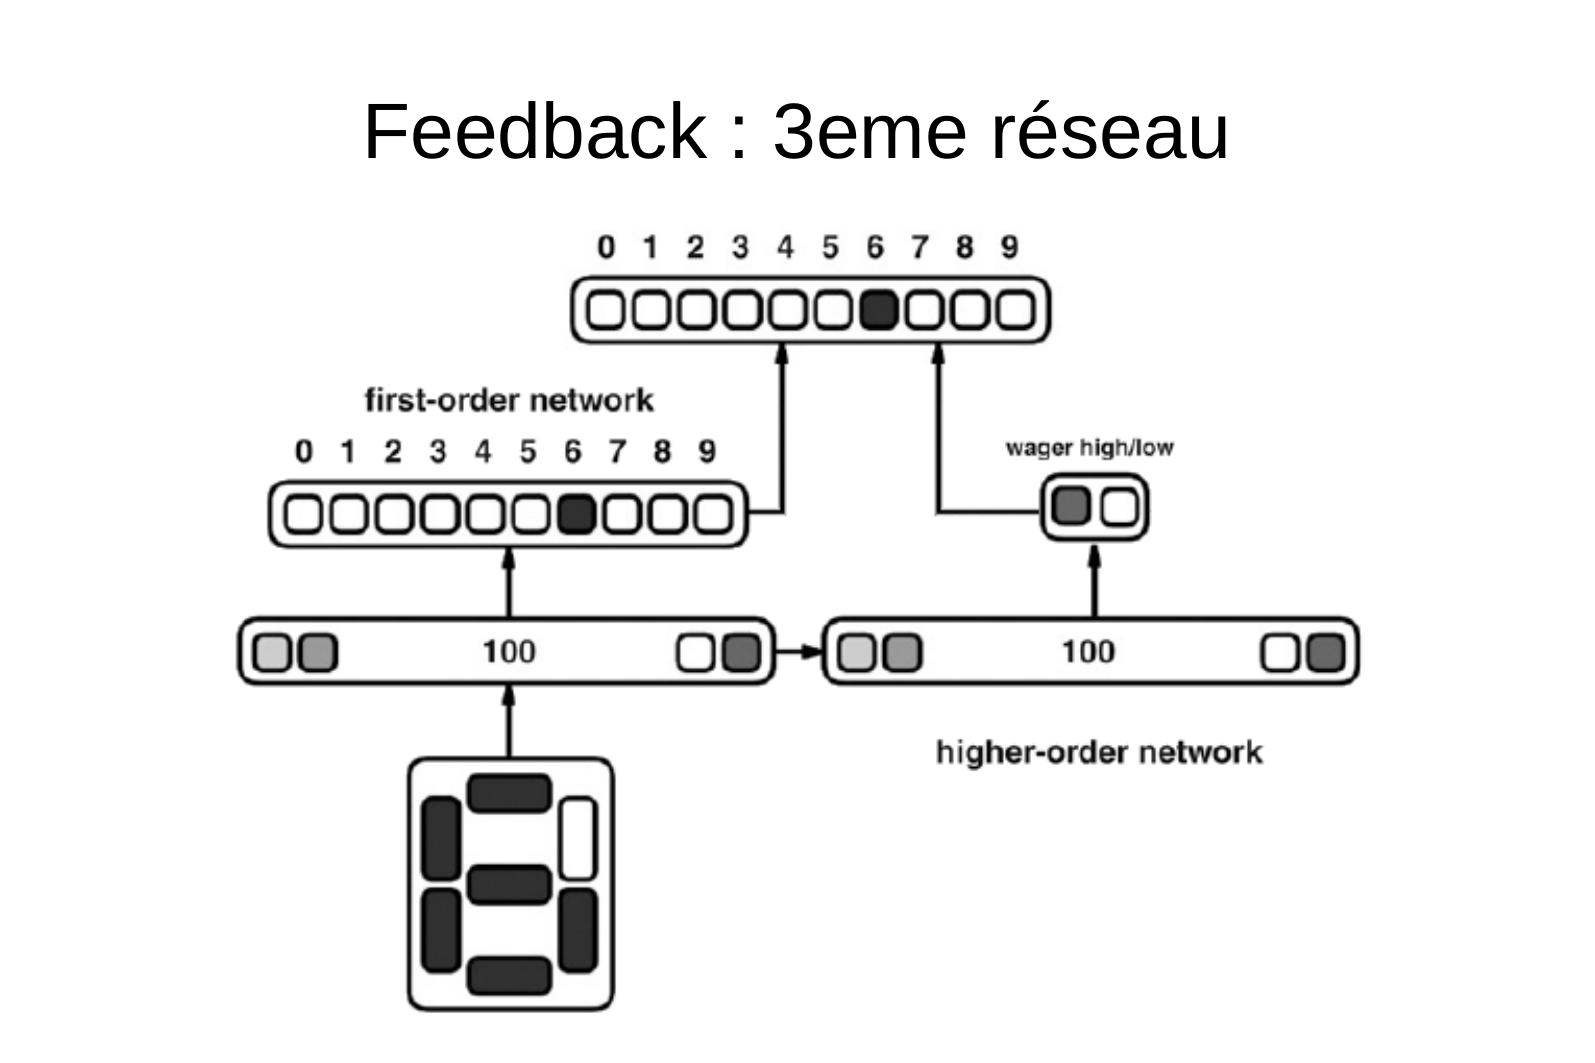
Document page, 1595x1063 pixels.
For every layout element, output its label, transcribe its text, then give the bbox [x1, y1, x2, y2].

picture [199, 229, 1396, 1063]
title Feedback : 3eme réseau [79, 42, 1515, 220]
